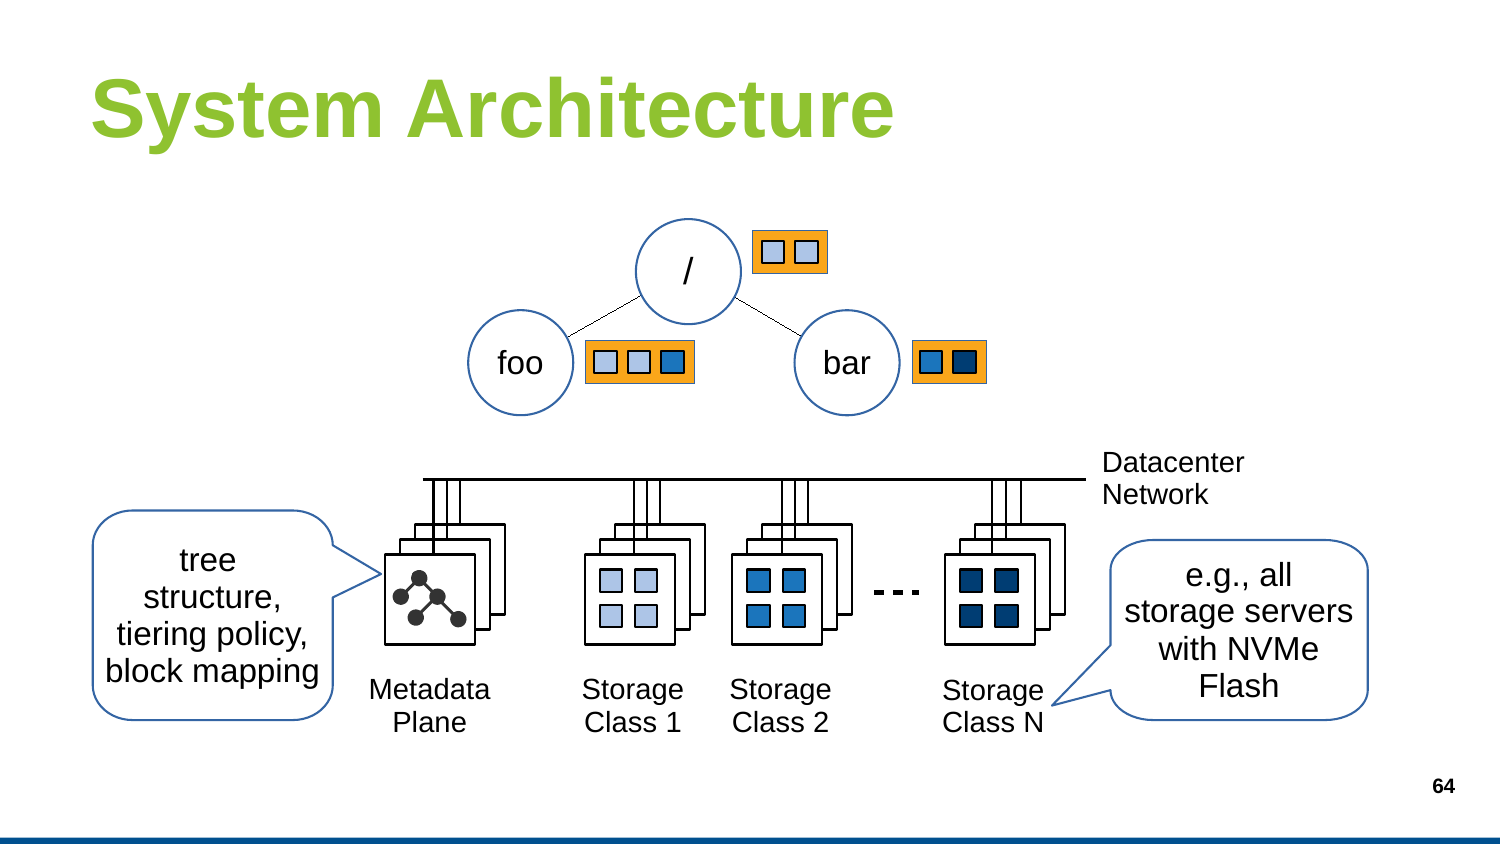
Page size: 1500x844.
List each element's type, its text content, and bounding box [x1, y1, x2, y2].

text_box [912, 340, 987, 384]
text_box [752, 230, 828, 274]
title System Architecture [75, 33, 1456, 175]
text_box [945, 524, 1066, 645]
text_box [732, 524, 853, 645]
text_box Metadata Plane [353, 666, 532, 747]
text_box foo [468, 310, 574, 416]
text_box / [635, 219, 741, 325]
text_box Storage Class 1 [566, 666, 700, 747]
text_box Datacenter Network [1087, 438, 1272, 519]
text_box [384, 524, 505, 645]
text_box Storage Class 2 [714, 666, 848, 747]
text_box [584, 524, 705, 645]
text_box bar [794, 310, 900, 416]
text_box tree structure, tiering policy, block mapping [92, 510, 382, 721]
text_box [585, 340, 695, 384]
text_box Storage Class N [927, 666, 1060, 747]
text_box e.g., all storage servers with NVMe Flash [1051, 540, 1368, 721]
